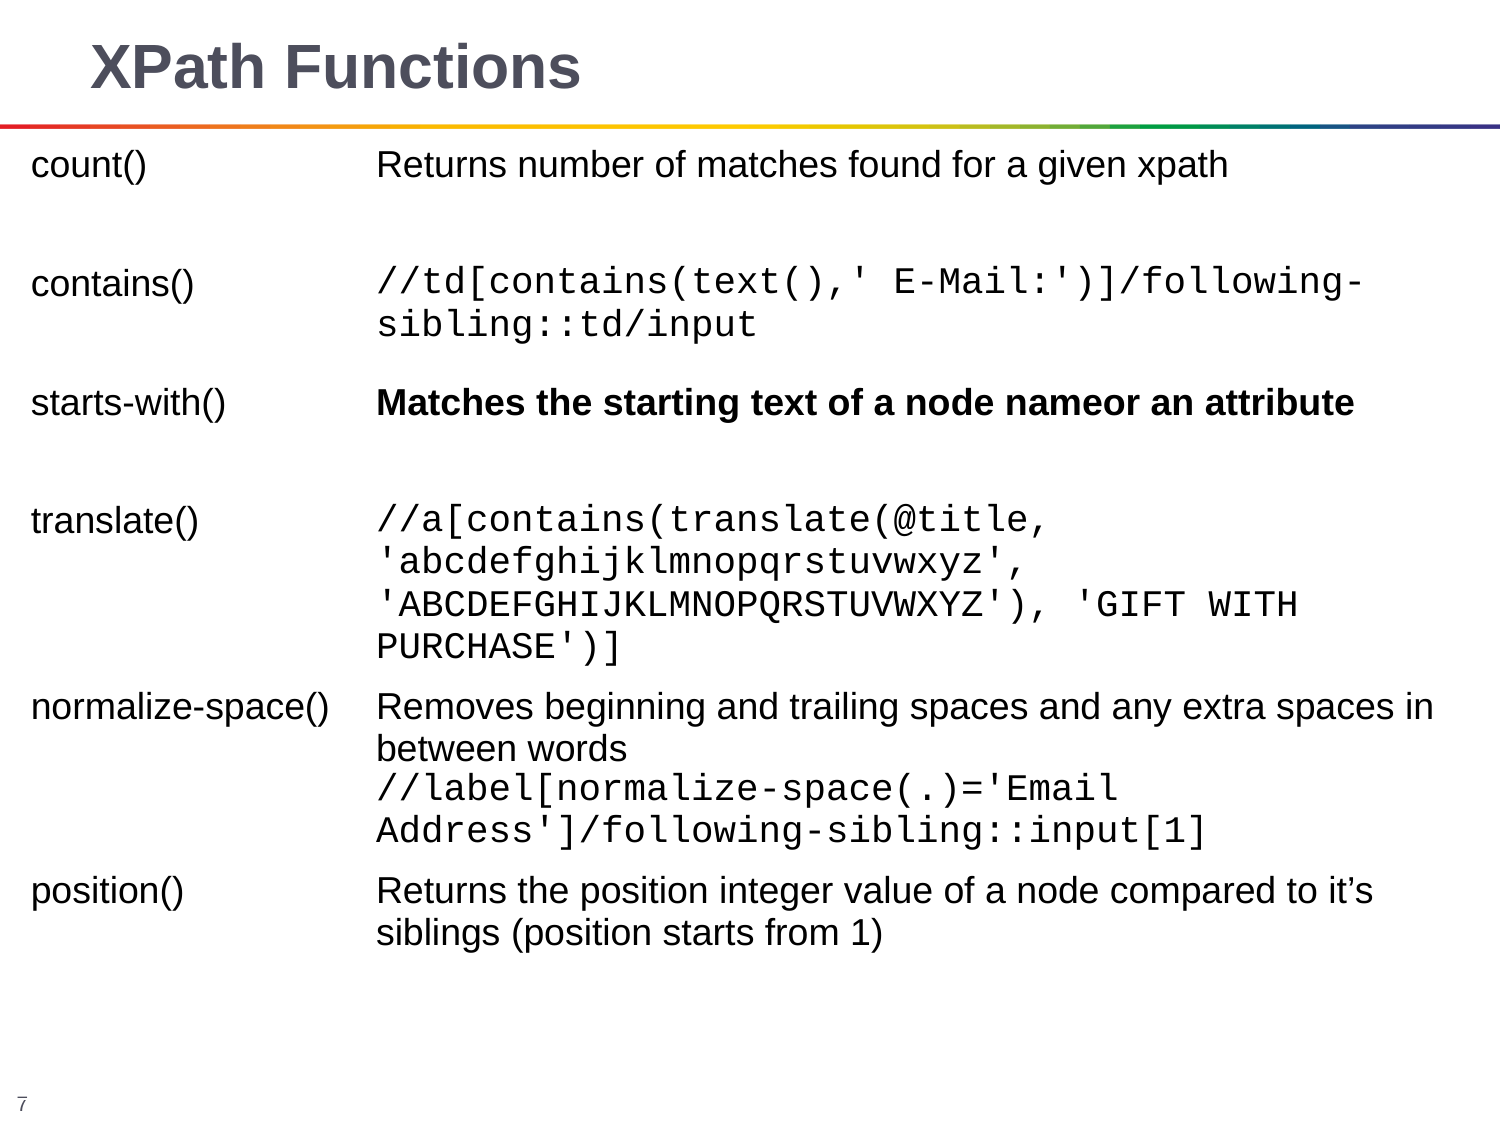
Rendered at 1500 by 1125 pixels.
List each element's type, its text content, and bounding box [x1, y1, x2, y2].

table_cell normalize-space() [17, 679, 360, 861]
table_header count() [17, 137, 360, 252]
table_cell Removes beginning and trailing spaces and any extra spaces in between words //label[normalize-space(.)='Email Address']/following-sibling::input[1] [362, 679, 1485, 861]
table_cell Returns the position integer value of a node compared to it’s siblings (position starts from 1) [362, 863, 1485, 980]
table_cell //td[contains(text(),' E-Mail:')]/following-sibling::td/input [362, 258, 1485, 373]
table_cell [17, 981, 360, 1098]
table_cell starts-with() [17, 375, 360, 492]
table_cell translate() [17, 493, 360, 677]
table_header Returns number of matches found for a given xpath [362, 137, 1485, 252]
table_cell contains() [17, 258, 360, 373]
table_cell position() [17, 863, 360, 980]
table_cell [362, 981, 1485, 1098]
table_cell //a[contains(translate(@title, 'abcdefghijklmnopqrstuvwxyz', 'ABCDEFGHIJKLMNOPQRSTUVWXYZ'), 'GIFT WITH PURCHASE')] [362, 493, 1485, 677]
table_cell Matches the starting text of a node nameor an attribute [362, 375, 1485, 492]
title XPath Functions [75, 17, 1425, 109]
